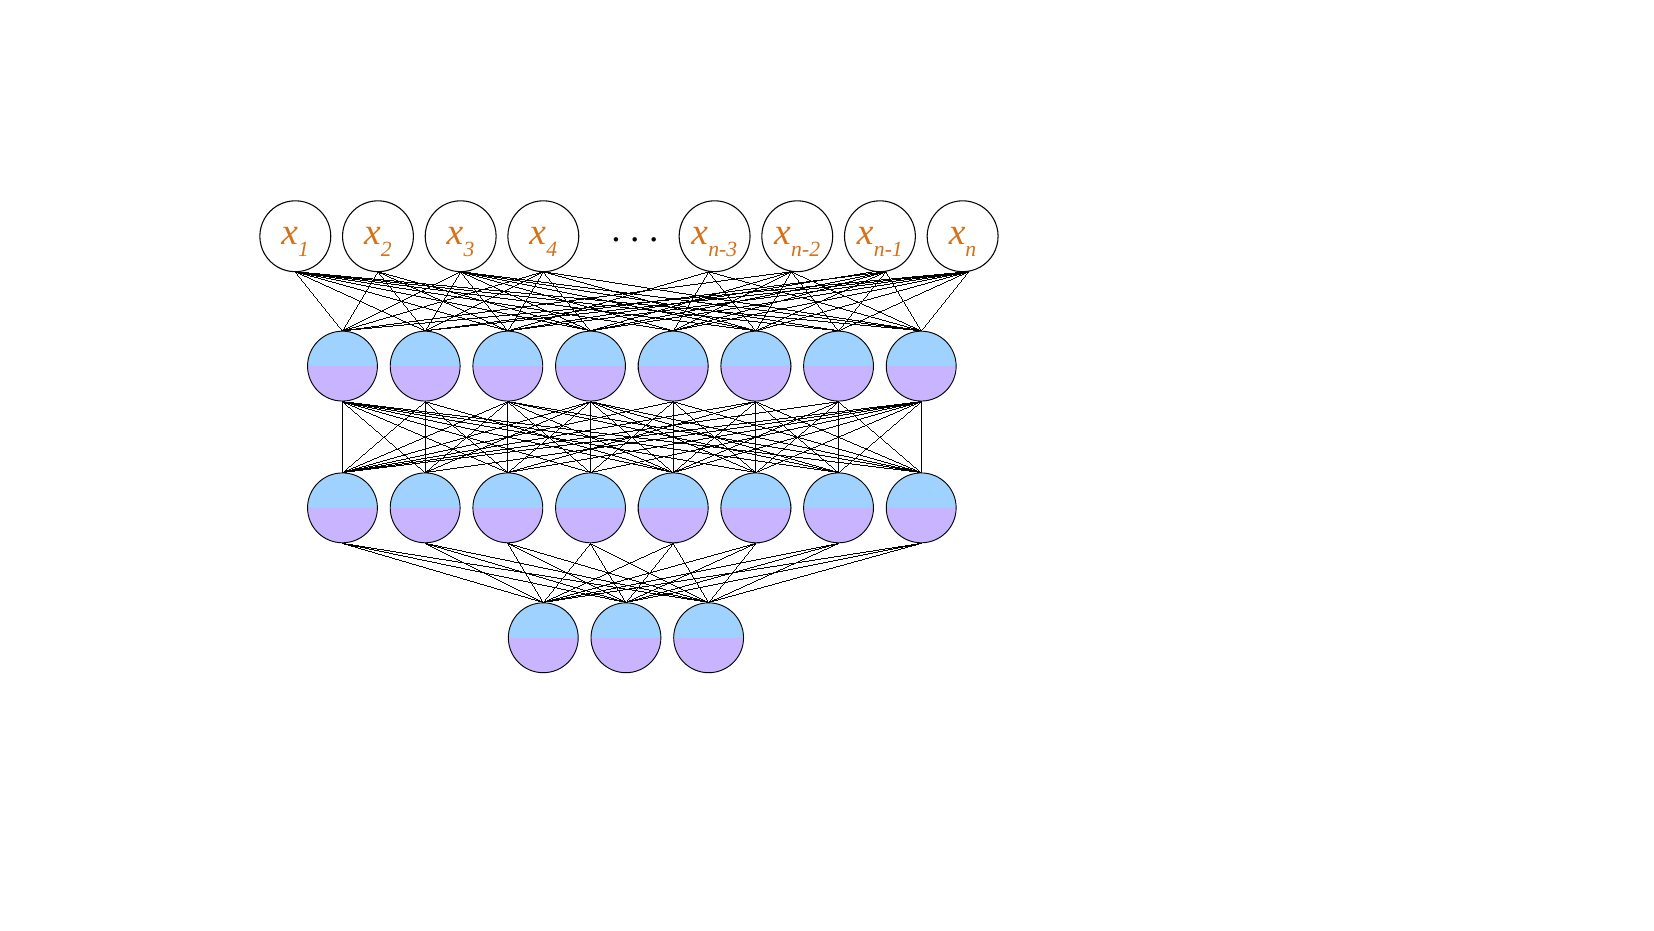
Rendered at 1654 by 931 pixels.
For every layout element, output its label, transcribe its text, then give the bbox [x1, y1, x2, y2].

text_box xn-2 [761, 200, 833, 272]
text_box xn-1 [844, 200, 916, 272]
text_box . . . [596, 200, 703, 258]
picture [307, 330, 378, 402]
text_box x3 [425, 200, 497, 272]
picture [885, 472, 957, 544]
picture [720, 330, 792, 402]
text_box x1 [259, 200, 331, 272]
picture [507, 602, 579, 674]
picture [637, 330, 709, 402]
picture [673, 602, 745, 674]
picture [389, 472, 461, 544]
picture [555, 330, 626, 402]
picture [720, 472, 792, 544]
text_box x2 [342, 200, 414, 272]
text_box x4 [507, 200, 579, 272]
picture [555, 472, 626, 544]
picture [307, 472, 378, 544]
picture [389, 330, 461, 402]
picture [590, 602, 662, 674]
picture [637, 472, 709, 544]
picture [885, 330, 957, 402]
picture [472, 472, 544, 544]
picture [803, 472, 875, 544]
picture [803, 330, 875, 402]
text_box xn-3 [686, 200, 751, 272]
picture [472, 330, 544, 402]
text_box xn [927, 200, 999, 272]
